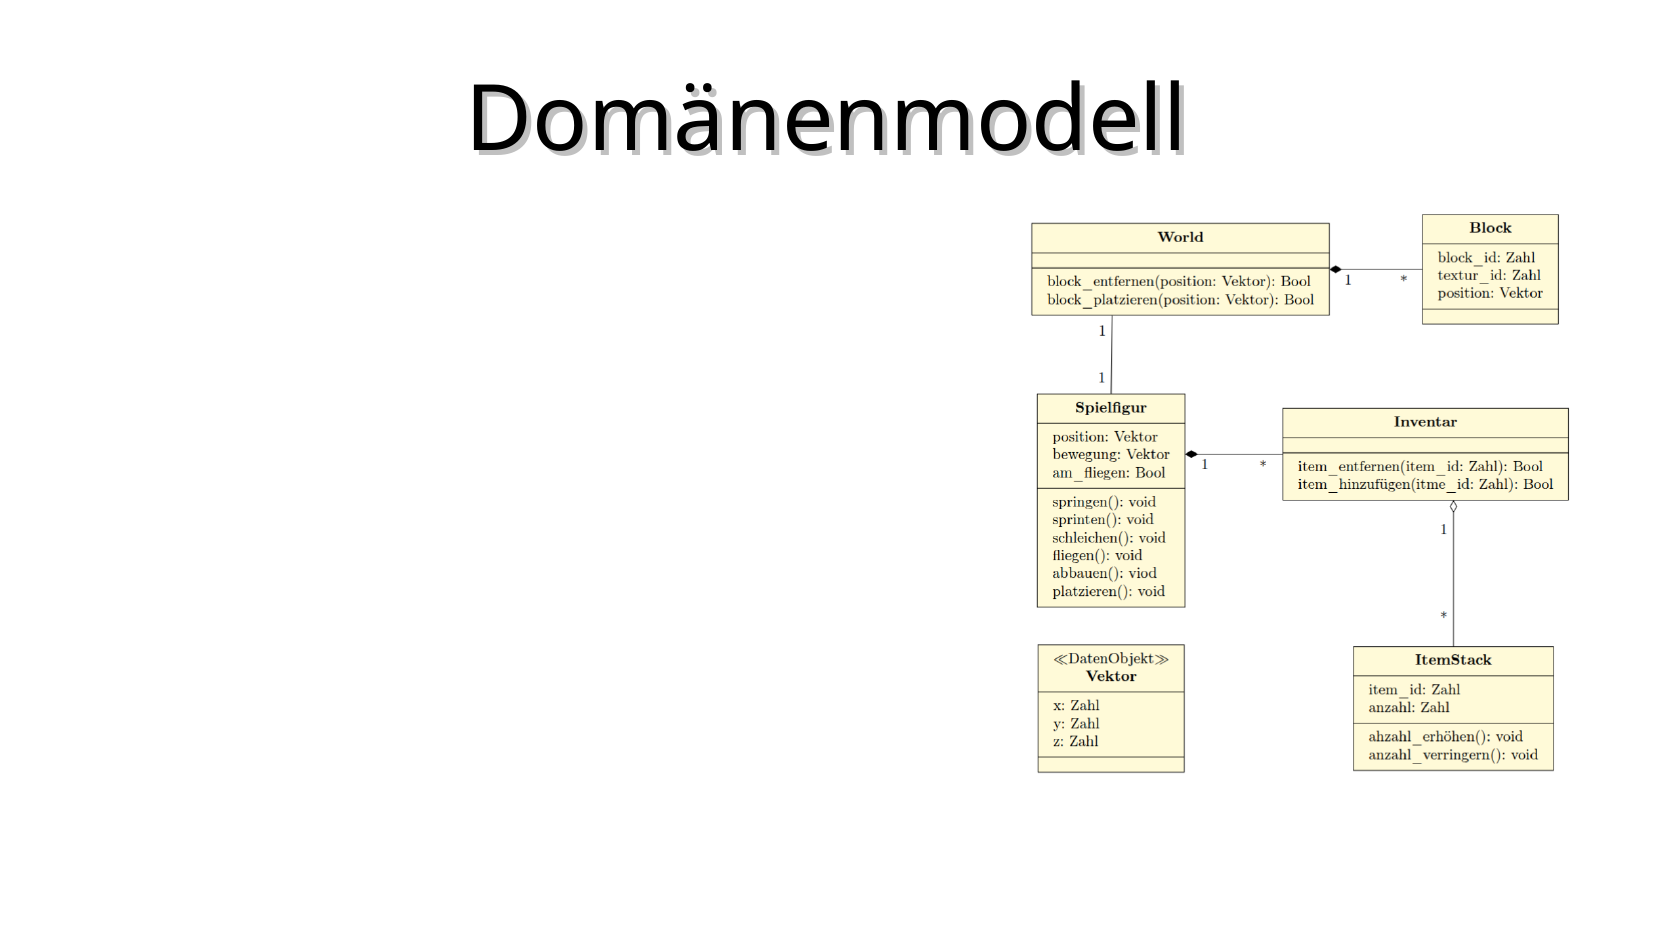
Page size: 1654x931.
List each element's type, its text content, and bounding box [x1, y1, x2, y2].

title Domänenmodell [82, 37, 1571, 193]
picture [1005, 206, 1595, 782]
